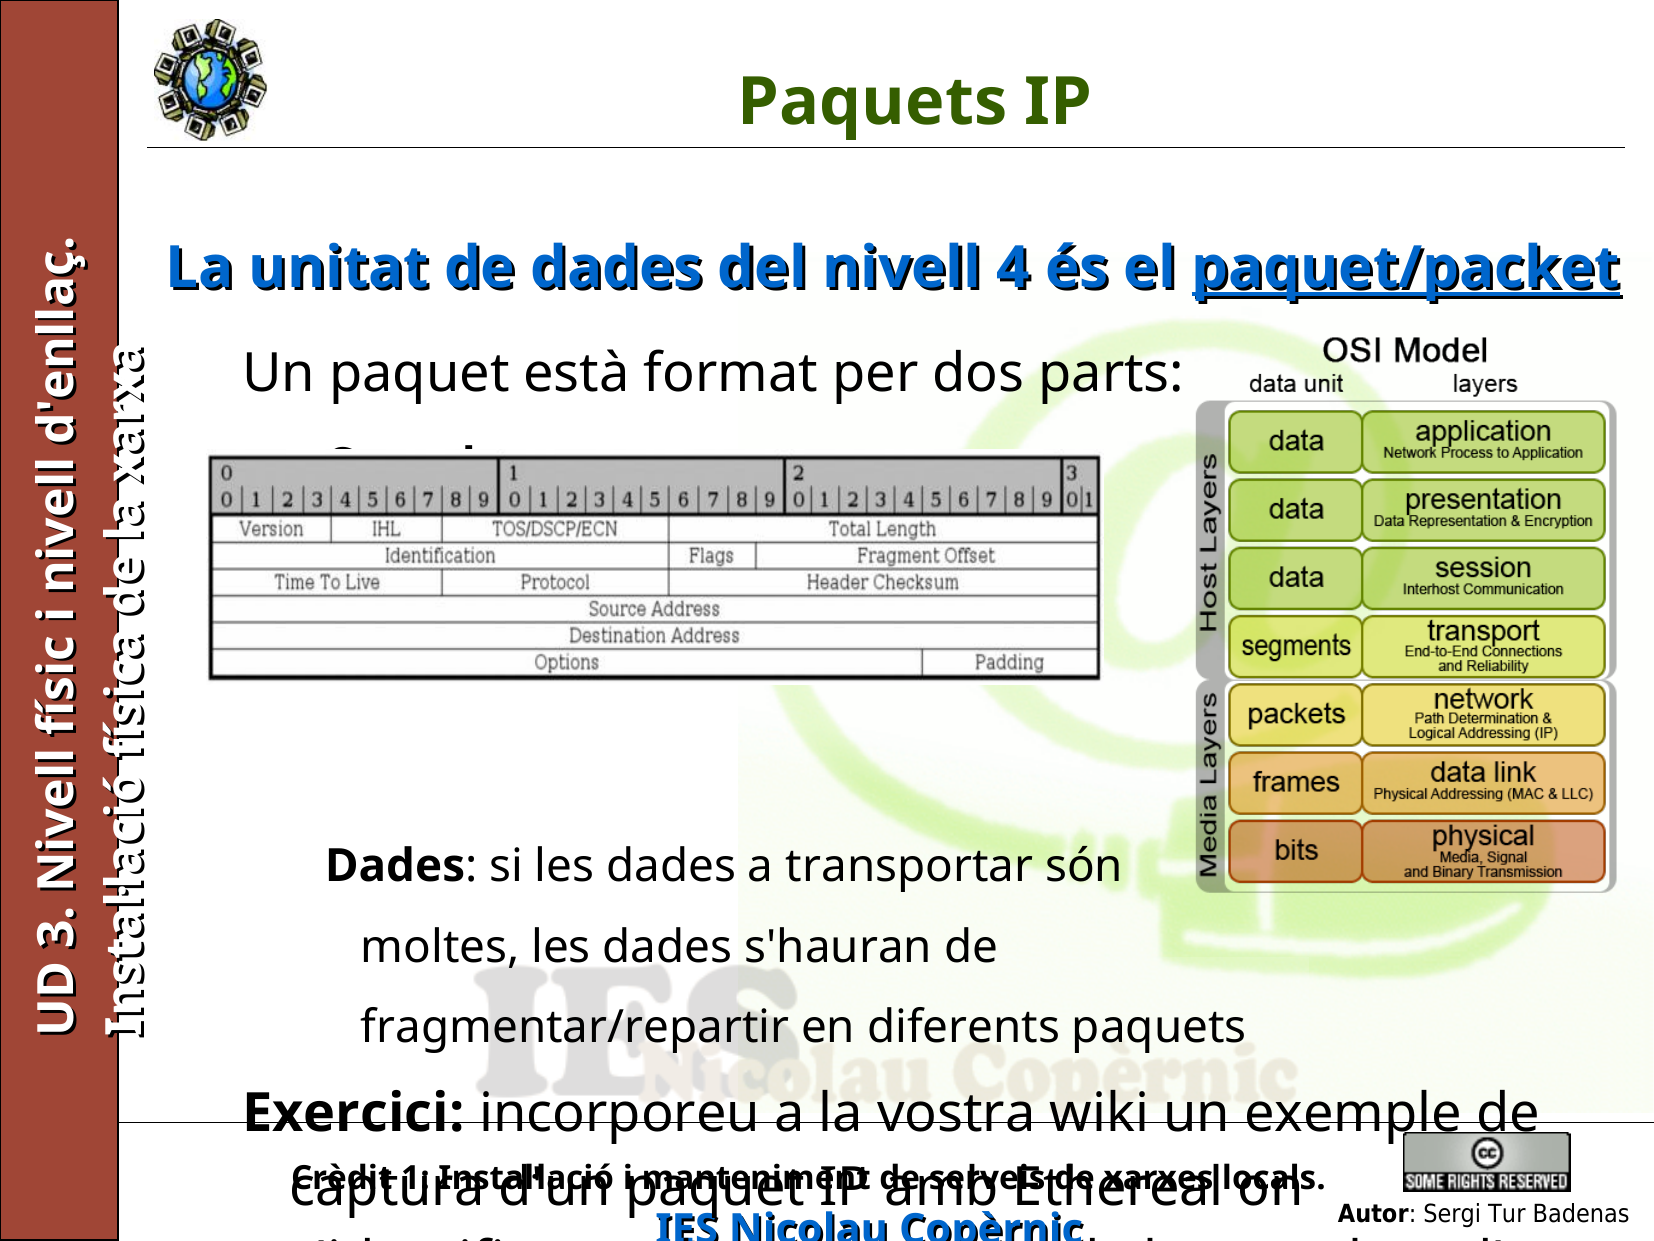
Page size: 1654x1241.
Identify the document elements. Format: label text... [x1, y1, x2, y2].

picture [704, 1105, 719, 1114]
picture [154, 19, 268, 142]
picture [1068, 1108, 1073, 1117]
list La unitat de dades del nivell 4 és el paquet/packet Un paquet està format per dos parts: Capçalera: Dades: si les dades a transportar són moltes, les dades s'hauran de fragmentar/repartir en diferents paquets Exercici: incorporeu a la vostra wiki un exemple de captura d'un paquet IP amb Ethereal on s'identifiquen els components de la capçalera d'un paquet IP. [147, 225, 1636, 1062]
picture [1205, 1105, 1220, 1117]
picture [560, 1105, 577, 1117]
picture [206, 449, 1104, 686]
picture [1252, 1105, 1267, 1114]
picture [1361, 1105, 1375, 1113]
picture [912, 1105, 929, 1117]
picture [1517, 1105, 1532, 1113]
picture [1343, 1105, 1356, 1113]
picture [1394, 1105, 1409, 1113]
picture [649, 1105, 666, 1117]
picture [466, 252, 1654, 1117]
picture [502, 1105, 517, 1117]
picture [1311, 1105, 1326, 1113]
picture [1439, 1105, 1454, 1113]
title Paquets IP [171, 56, 1654, 141]
picture [1484, 1105, 1500, 1113]
picture [1403, 1132, 1571, 1192]
picture [616, 1105, 632, 1117]
